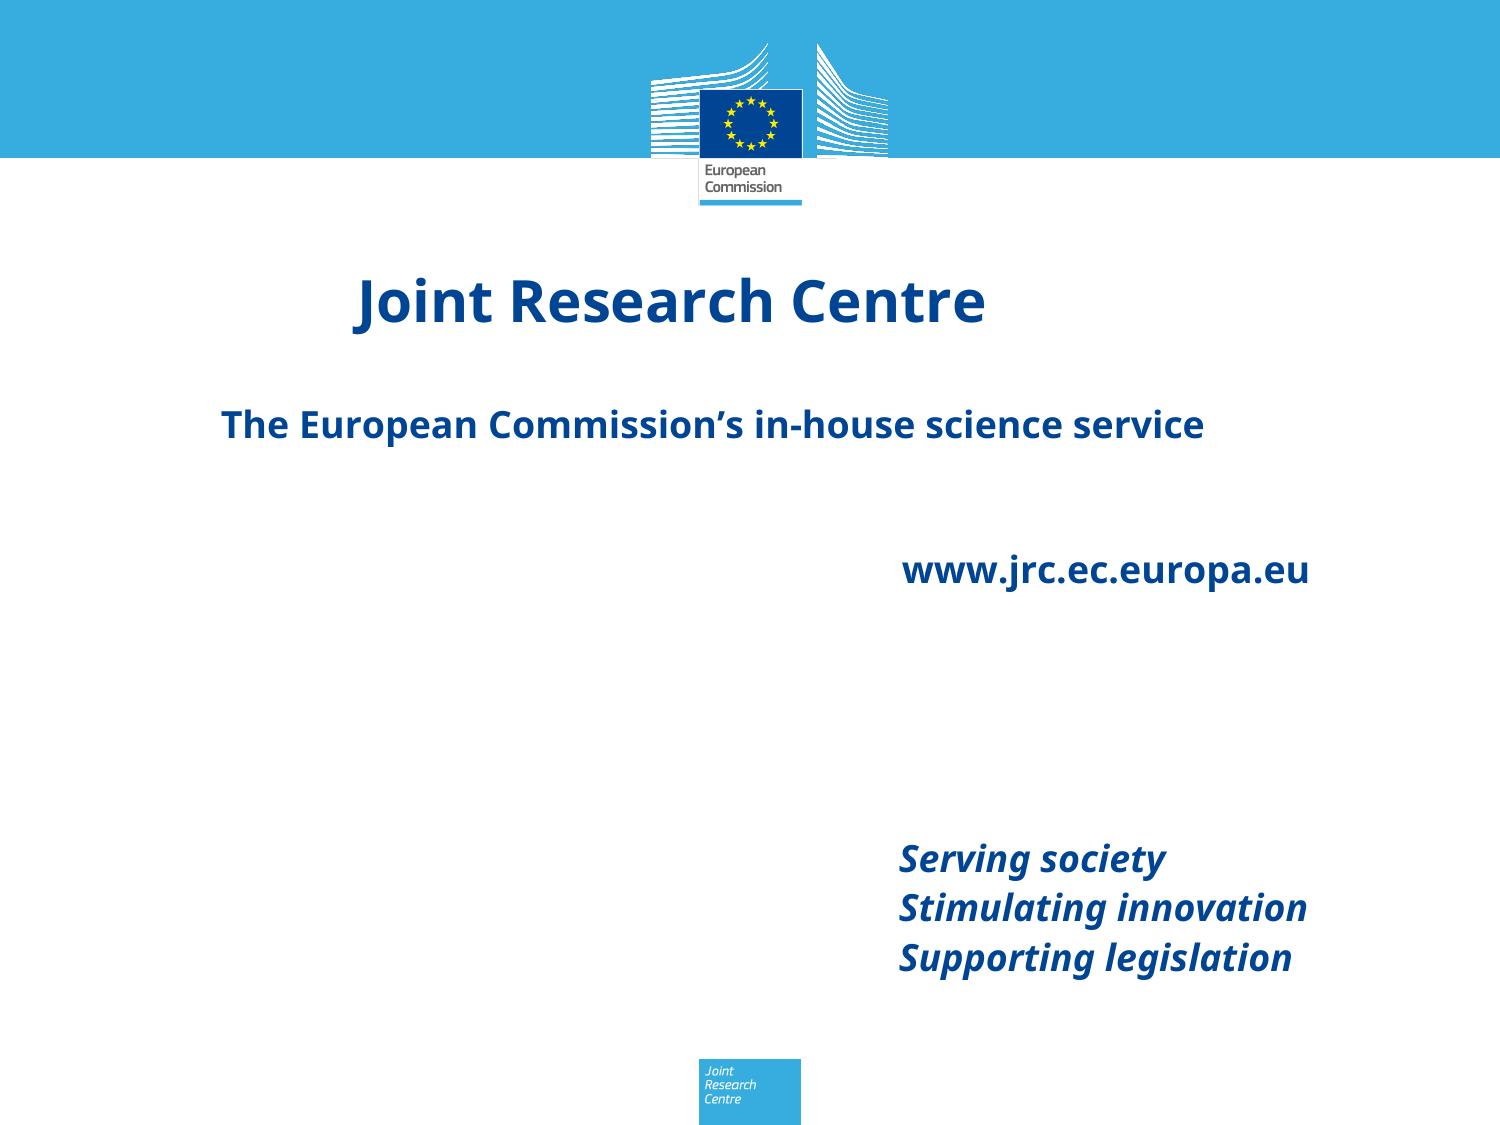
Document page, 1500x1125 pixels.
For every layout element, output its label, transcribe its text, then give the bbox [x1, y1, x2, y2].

picture [699, 1059, 801, 1125]
text_box Joint Research Centre [357, 264, 1080, 336]
picture [651, 42, 888, 207]
text_box The European Commission’s in-house science service [190, 396, 1207, 447]
